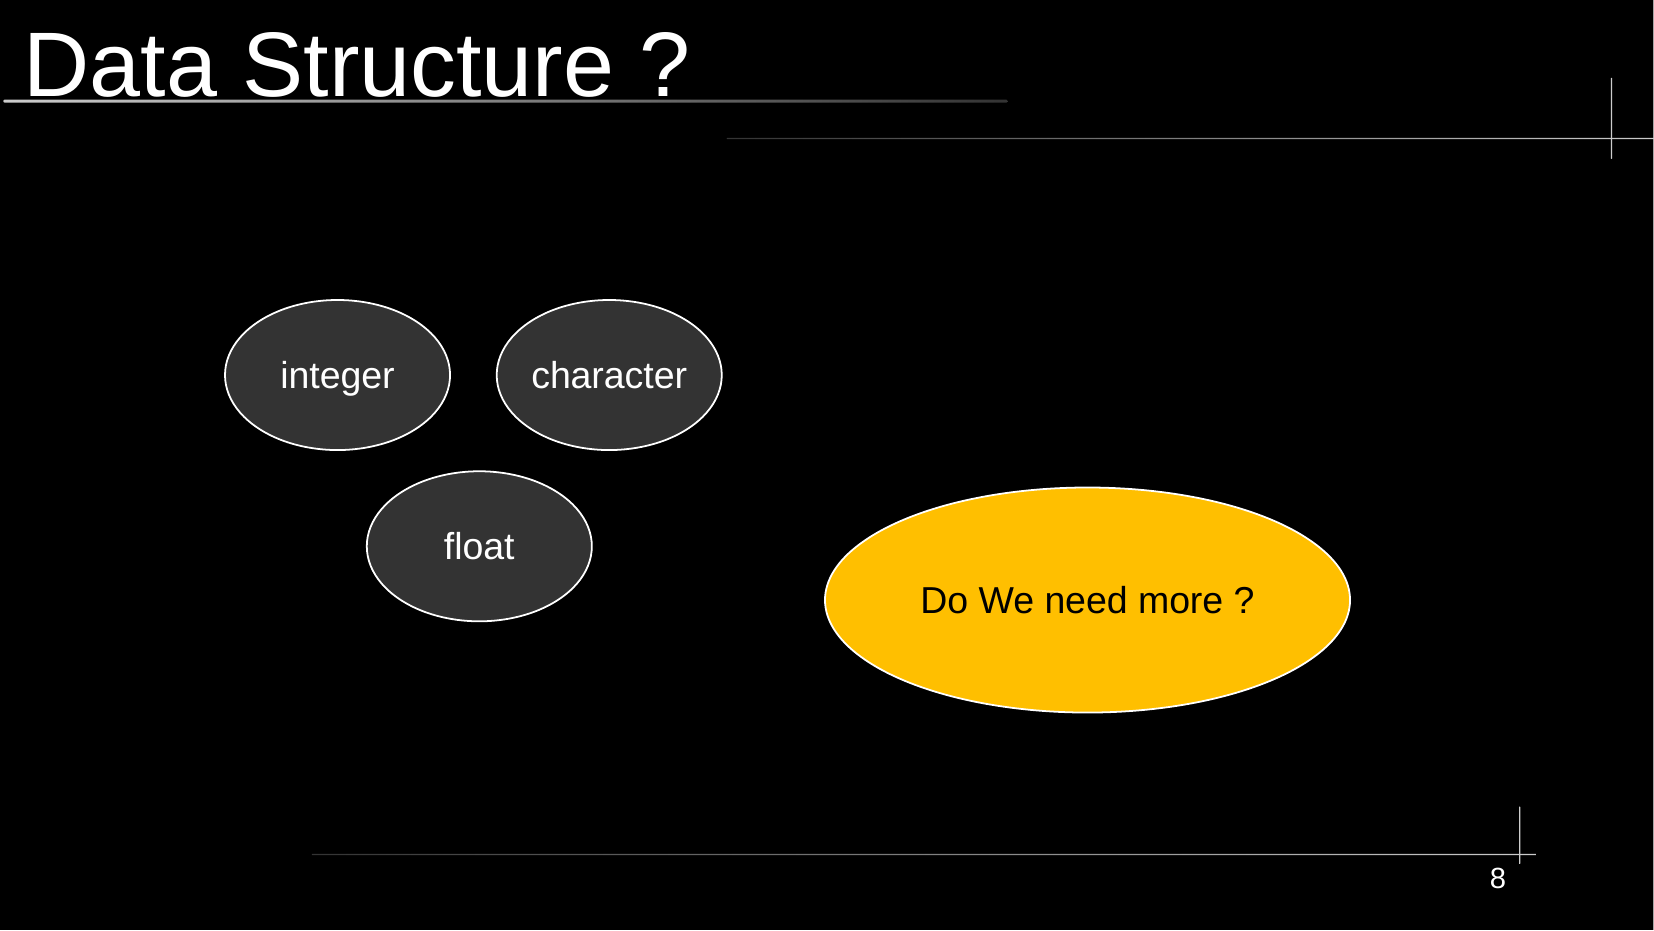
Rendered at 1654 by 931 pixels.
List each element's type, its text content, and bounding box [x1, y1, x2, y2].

text_box integer [225, 300, 451, 451]
title Data Structure ? [23, 11, 1589, 119]
text_box Do We need more ? [825, 487, 1351, 713]
text_box float [366, 471, 592, 622]
text_box character [496, 300, 722, 451]
